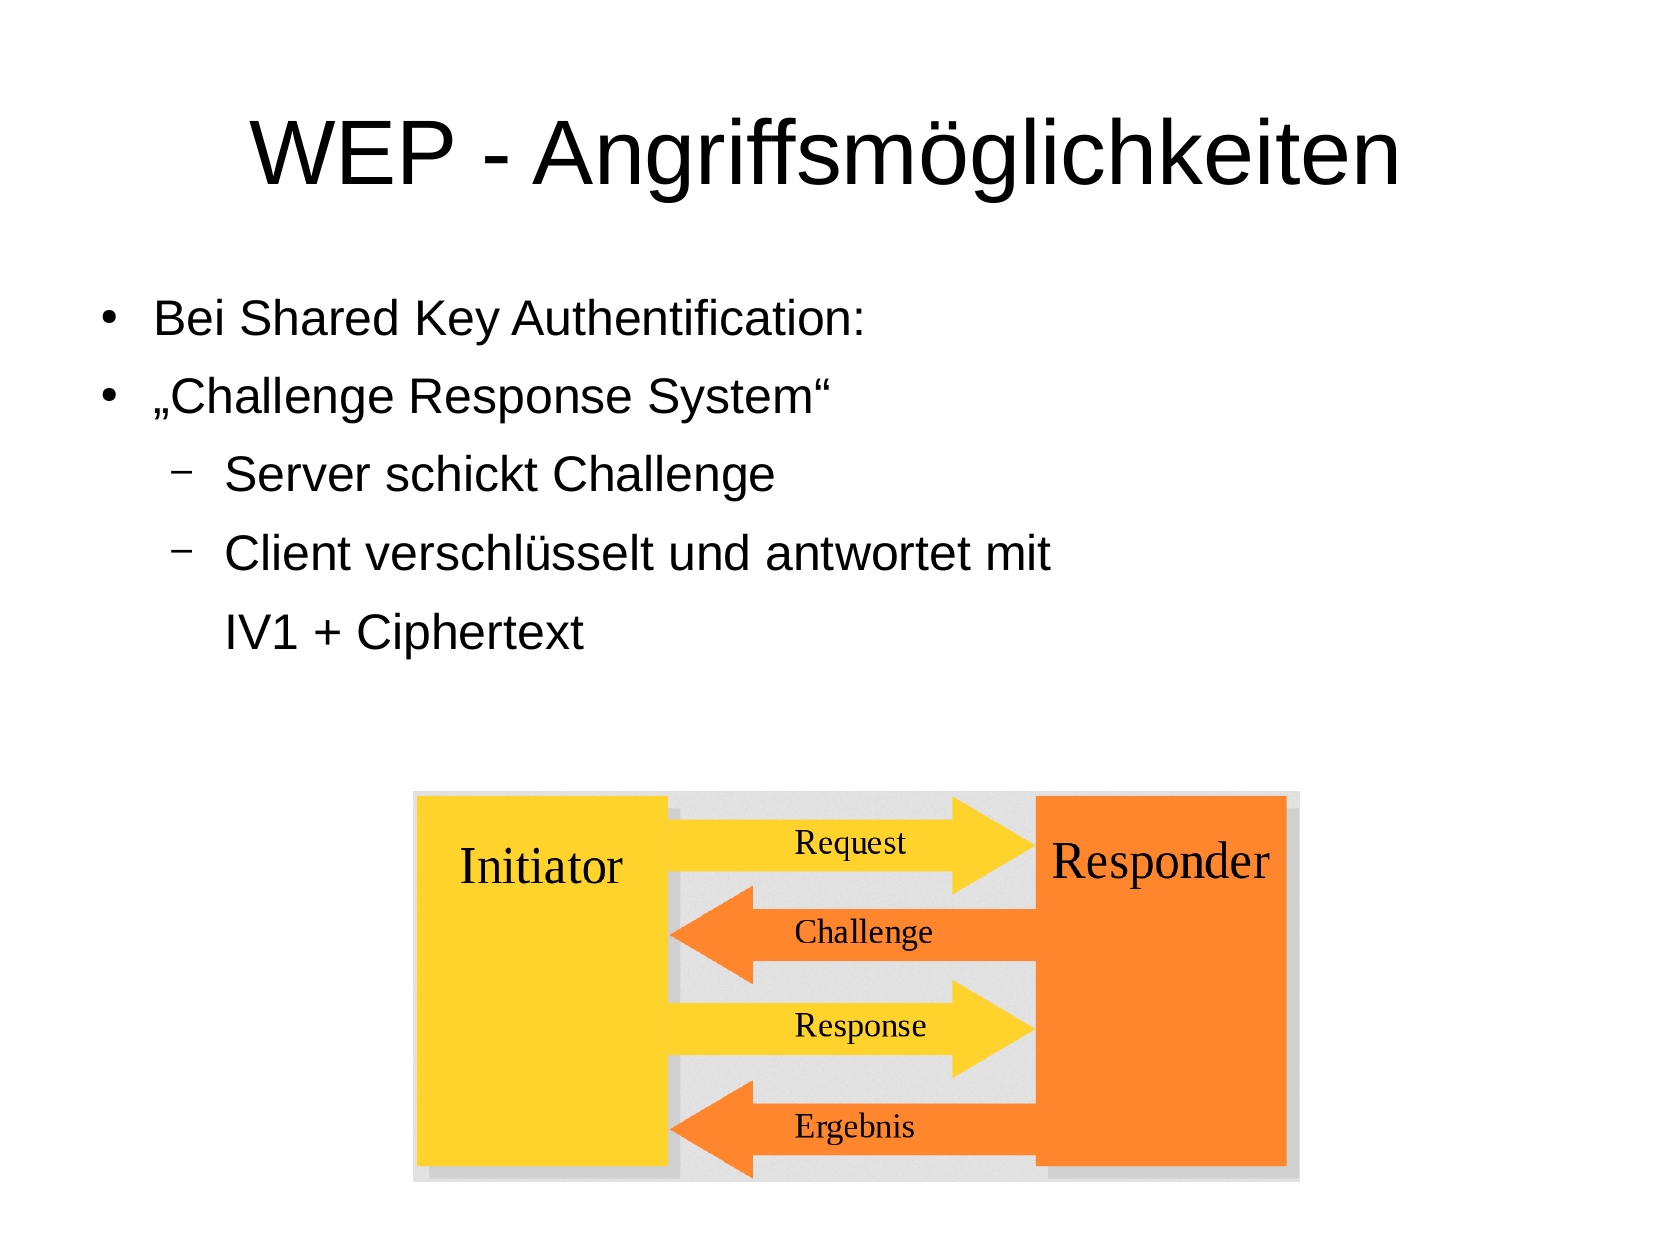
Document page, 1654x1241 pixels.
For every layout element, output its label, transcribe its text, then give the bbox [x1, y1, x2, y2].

list Bei Shared Key Authentification: „Challenge Response System“ Server schickt Challenge Client verschlüsselt und antwortet mit IV1 + Ciphertext [82, 290, 1571, 1010]
picture [413, 791, 1300, 1182]
title WEP - Angriffsmöglichkeiten [82, 49, 1571, 257]
